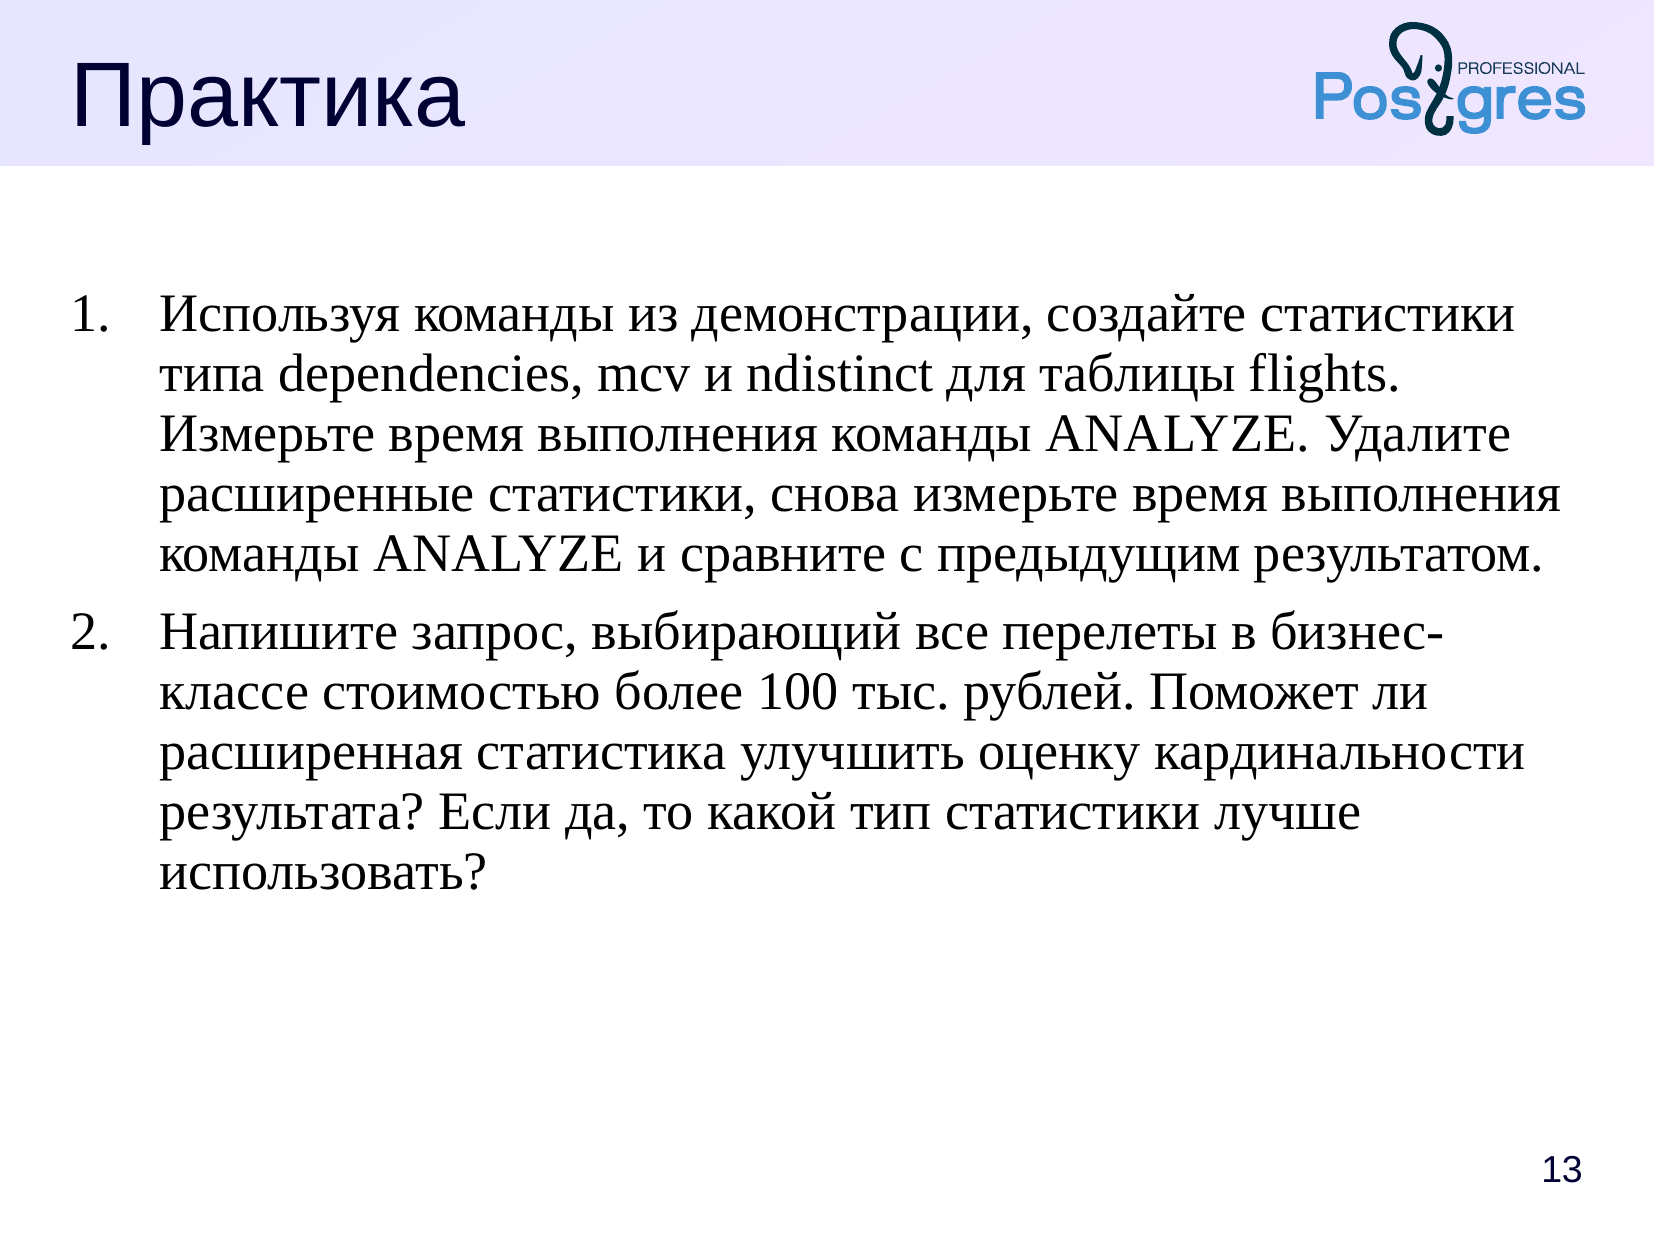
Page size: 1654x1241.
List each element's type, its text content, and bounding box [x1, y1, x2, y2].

title Практика [70, 43, 1241, 147]
list Используя команды из демонстрации, создайте статистики типа dependencies, mcv и ndistinct для таблицы flights. Измерьте время выполнения команды ANALYZE. Удалите расширенные статистики, снова измерьте время выполнения команды ANALYZE и сравните с предыдущим результатом. Напишите запрос, выбирающий все перелеты в бизнес-классе стоимостью более 100 тыс. рублей. Поможет ли расширенная статистика улучшить оценку кардинальности результата? Если да, то какой тип статистики лучше использовать? [70, 283, 1583, 1134]
